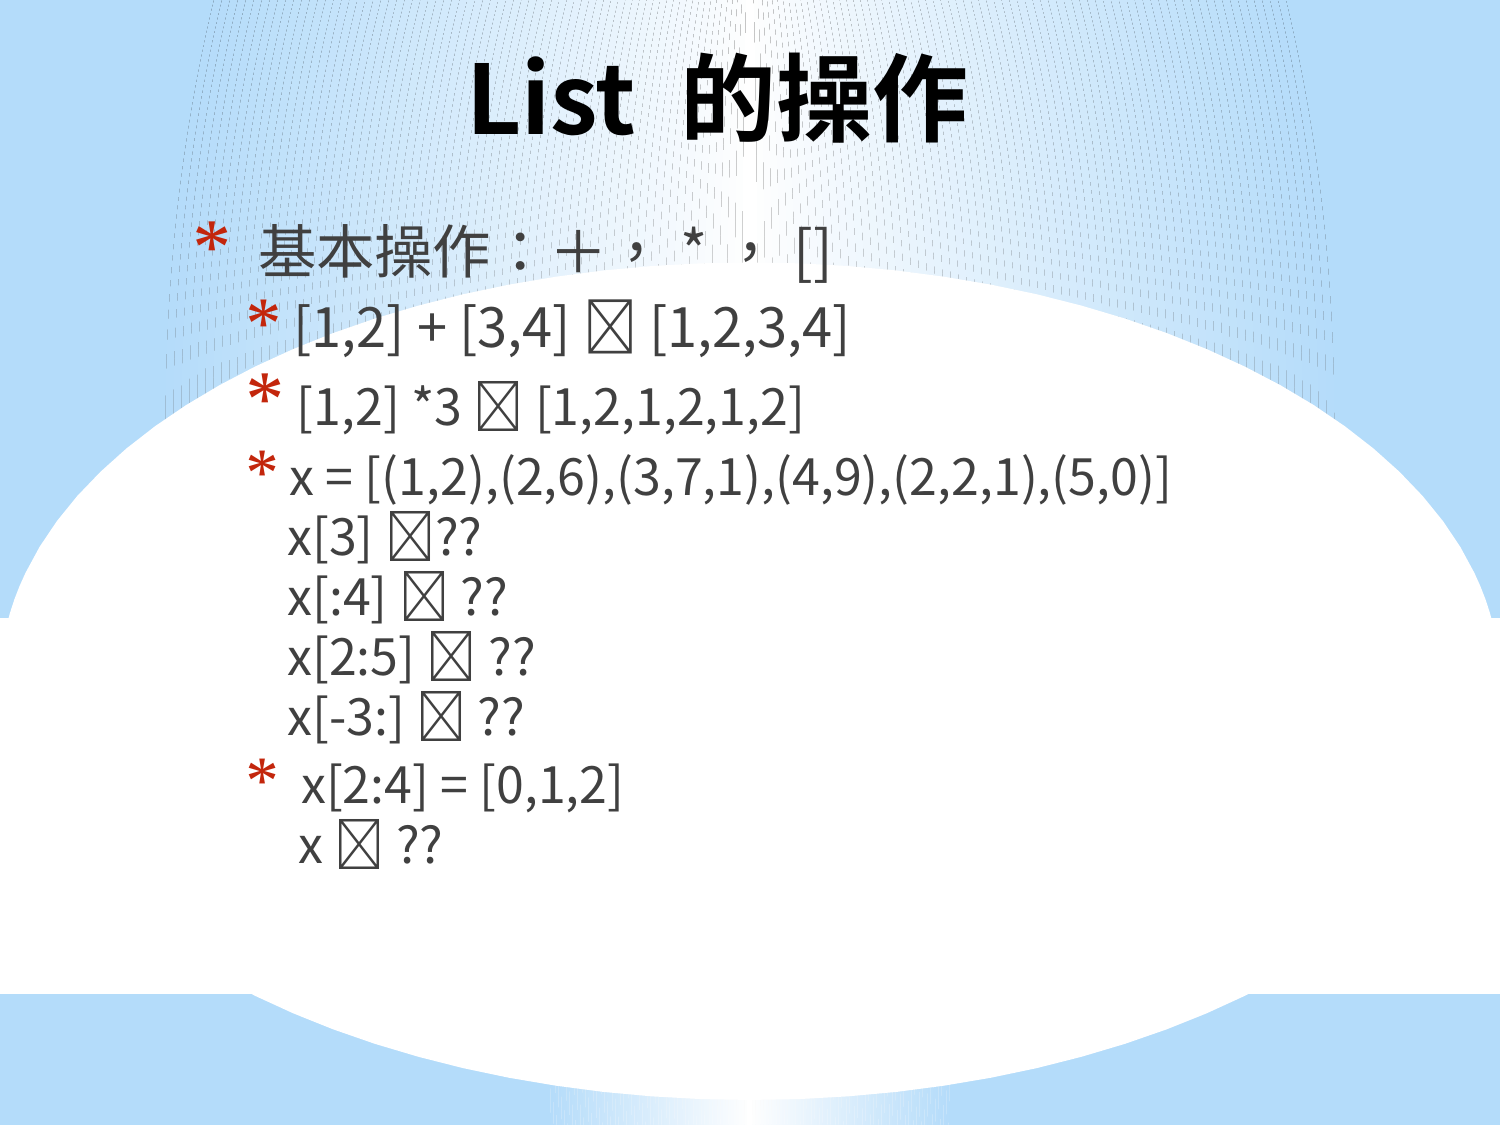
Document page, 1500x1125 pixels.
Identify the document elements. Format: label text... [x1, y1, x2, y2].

title List 的操作 [183, 30, 1252, 208]
list 基本操作：＋，*，[] [1,2] + [3,4]  [1,2,3,4] [1,2] *3  [1,2,1,2,1,2] x = [(1,2),(2,6),(3,7,1),(4,9),(2,2,1),(5,0)] x[3] ?? x[:4]  ?? x[2:5]  ?? x[-3:]  ?? x[2:4] = [0,1,2] x  ?? [171, 208, 1376, 965]
